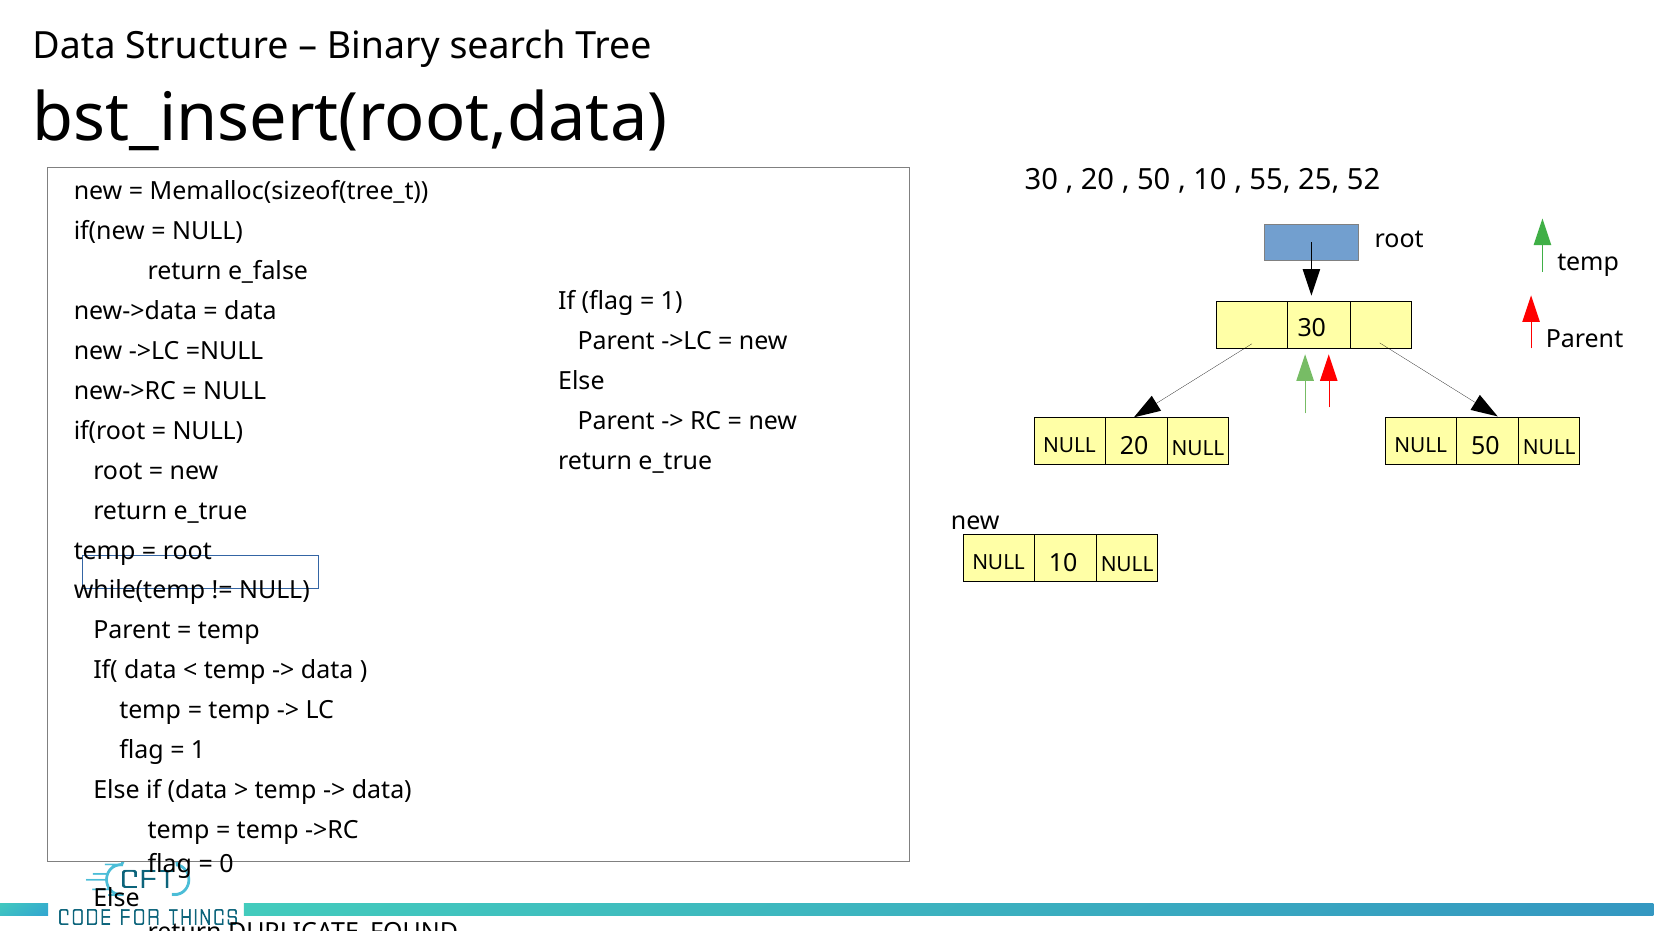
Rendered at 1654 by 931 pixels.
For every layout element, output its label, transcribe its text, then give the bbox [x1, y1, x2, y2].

text_box 30 , 20 , 50 , 10 , 55, 25, 52 [1009, 141, 1536, 201]
text_box NULL [1379, 422, 1464, 463]
text_box [1385, 417, 1456, 422]
text_box NULL [1156, 425, 1241, 465]
text_box new = Memalloc(sizeof(tree_t)) if(new = NULL) return e_false new->data = data new ->LC =NULL new->RC = NULL if(root = NULL) root = new return e_true temp = root while(temp != NULL) Parent = temp If( data < temp -> data ) temp = temp -> LC flag = 1 Else if (data > temp -> data) temp = temp ->RC flag = 0 Else return DUPLICATE_FOUND [59, 166, 603, 866]
text_box 50 [1456, 420, 1519, 465]
text_box Parent [1531, 313, 1641, 358]
text_box NULL [1508, 425, 1592, 465]
text_box root [1359, 212, 1440, 258]
text_box [1264, 224, 1359, 261]
title Data Structure – Binary search Tree bst_insert(root,data) [32, 12, 1184, 166]
text_box If (flag = 1) Parent ->LC = new Else Parent -> RC = new return e_true [543, 275, 863, 496]
text_box NULL [1086, 542, 1170, 582]
text_box 10 [1034, 537, 1096, 582]
text_box [1168, 417, 1229, 425]
text_box [1097, 534, 1158, 542]
text_box new [936, 495, 1018, 540]
picture [59, 866, 237, 925]
text_box [1351, 301, 1412, 349]
text_box NULL [957, 540, 1041, 580]
text_box 20 [1105, 420, 1167, 465]
text_box [47, 167, 59, 862]
text_box [1034, 417, 1105, 423]
text_box [1288, 301, 1350, 349]
text_box temp [1542, 236, 1638, 281]
text_box [1519, 417, 1580, 425]
text_box [603, 167, 910, 862]
text_box [1018, 534, 1034, 540]
text_box NULL [1028, 423, 1112, 463]
text_box [1216, 301, 1287, 349]
text_box 30 [1282, 302, 1345, 347]
